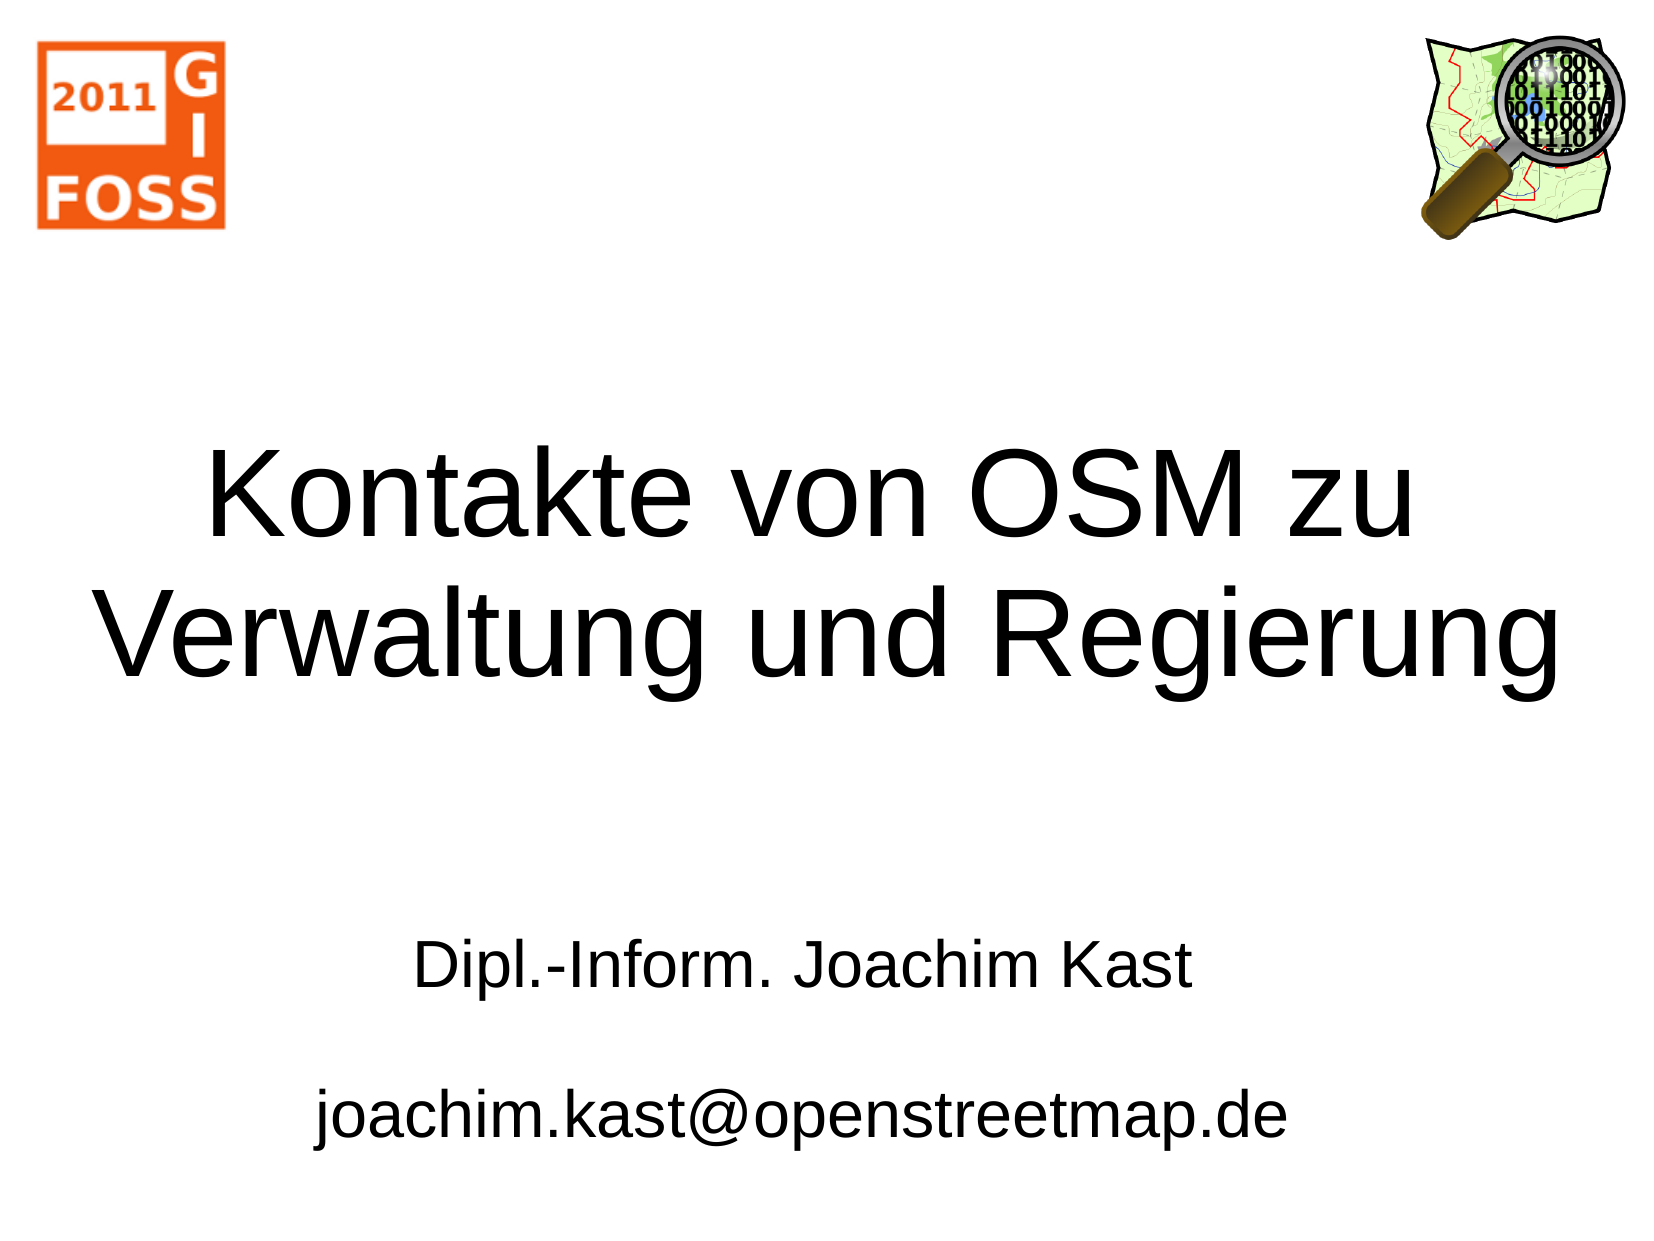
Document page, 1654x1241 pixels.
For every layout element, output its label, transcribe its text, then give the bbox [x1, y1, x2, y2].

title Kontakte von OSM zu Verwaltung und Regierung [3, 423, 1654, 703]
picture [25, 29, 237, 241]
picture [1417, 29, 1630, 242]
subtitle Dipl.-Inform. Joachim Kast joachim.kast@openstreetmap.de [59, 891, 1548, 1188]
